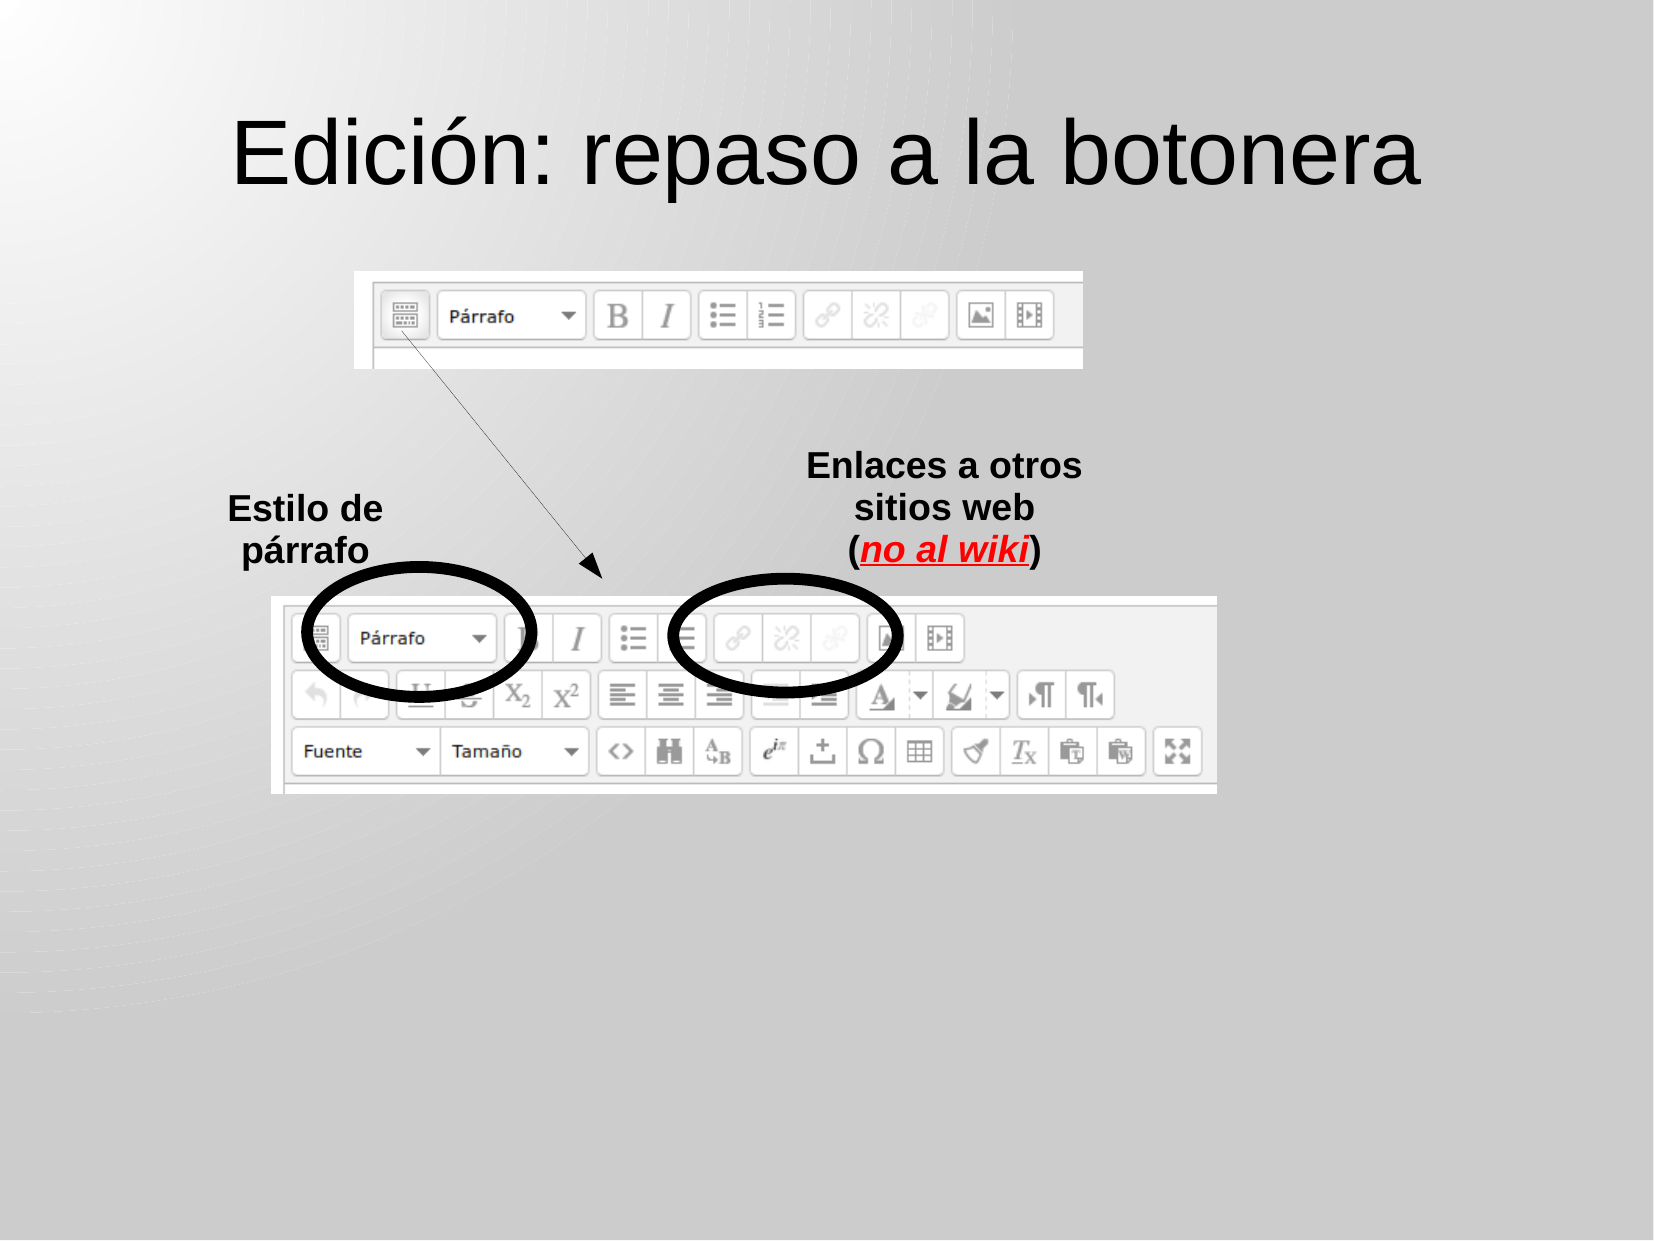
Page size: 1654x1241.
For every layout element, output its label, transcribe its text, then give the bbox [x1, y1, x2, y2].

picture [271, 596, 1217, 794]
text_box Enlaces a otros sitios web (no al wiki) [791, 437, 1111, 578]
picture [354, 271, 1083, 369]
text_box Estilo de párrafo [212, 479, 402, 579]
title Edición: repaso a la botonera [82, 49, 1571, 257]
picture [314, 596, 525, 690]
picture [680, 596, 891, 686]
